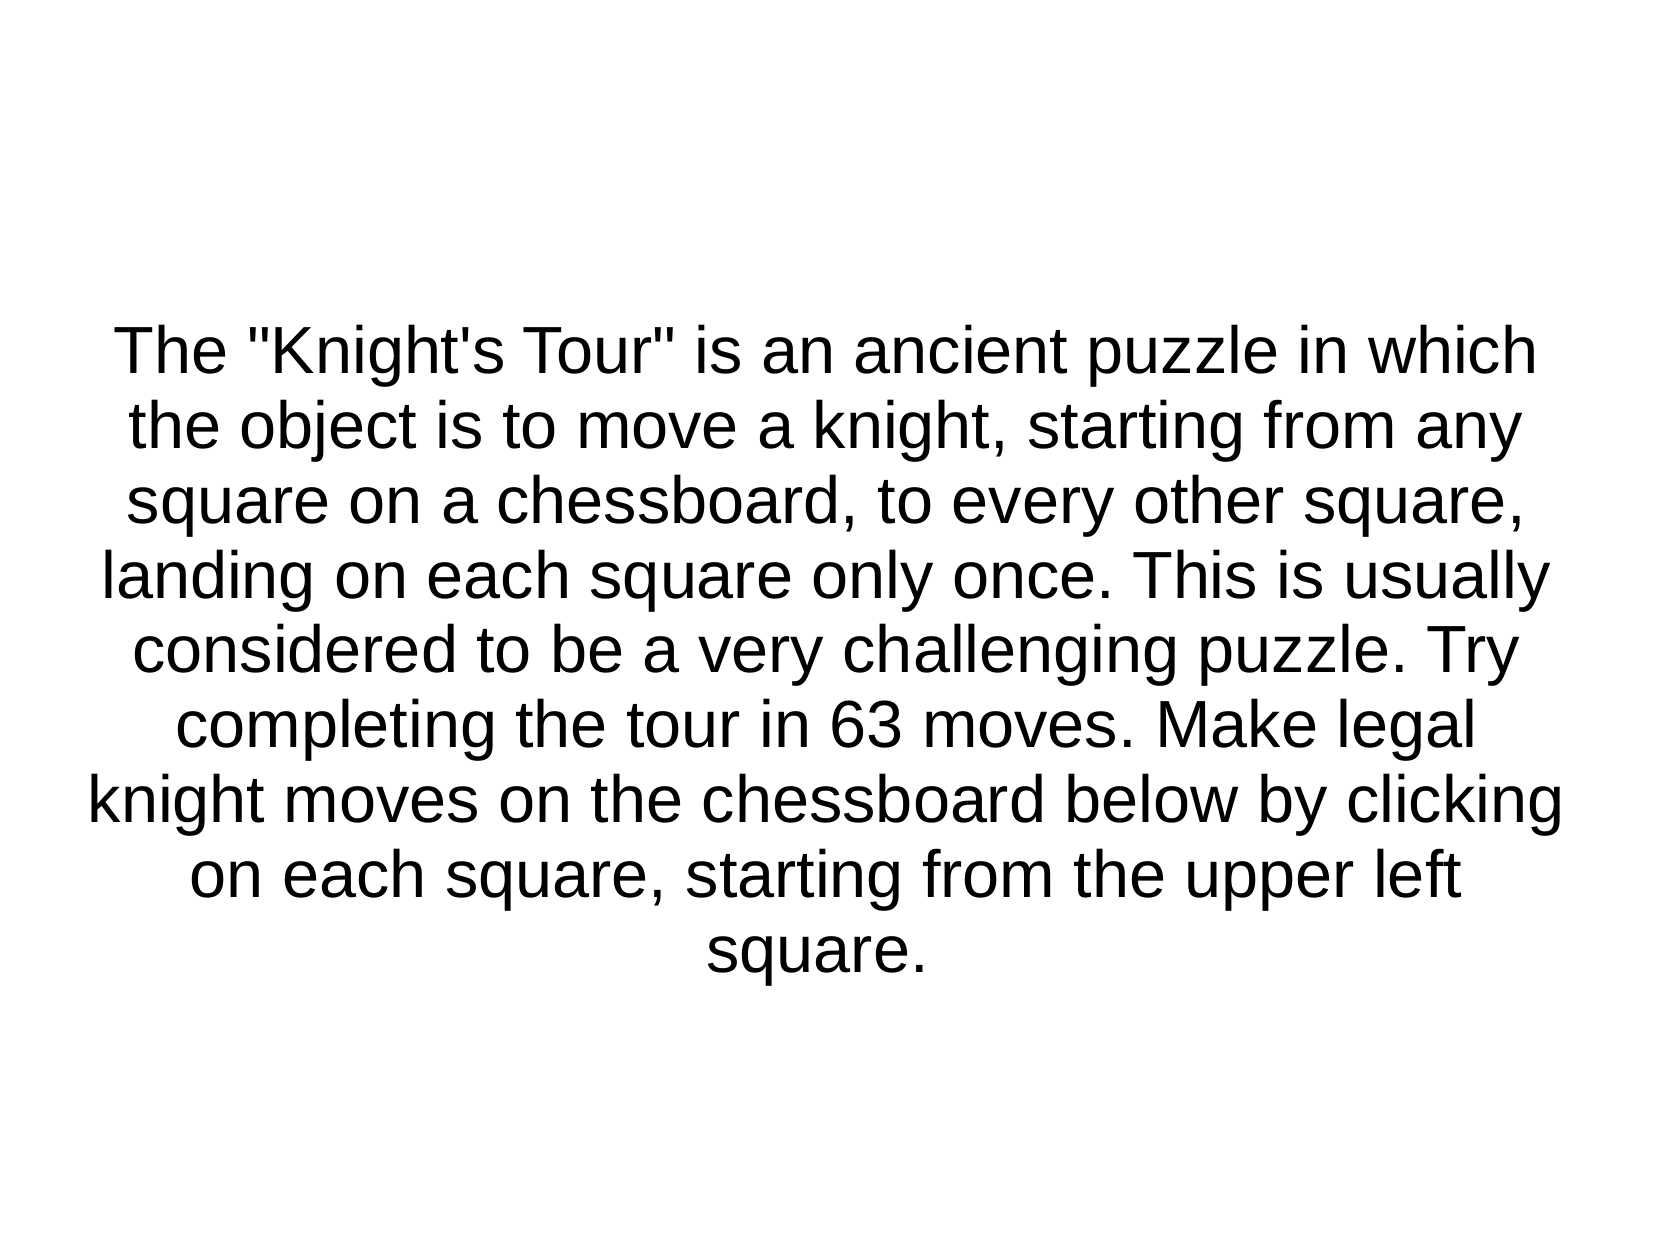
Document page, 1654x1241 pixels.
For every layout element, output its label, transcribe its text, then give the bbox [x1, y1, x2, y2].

subtitle The "Knight's Tour" is an ancient puzzle in which the object is to move a knight, starting from any square on a chessboard, to every other square, landing on each square only once. This is usually considered to be a very challenging puzzle. Try completing the tour in 63 moves. Make legal knight moves on the chessboard below by clicking on each square, starting from the upper left square. [82, 290, 1571, 1010]
